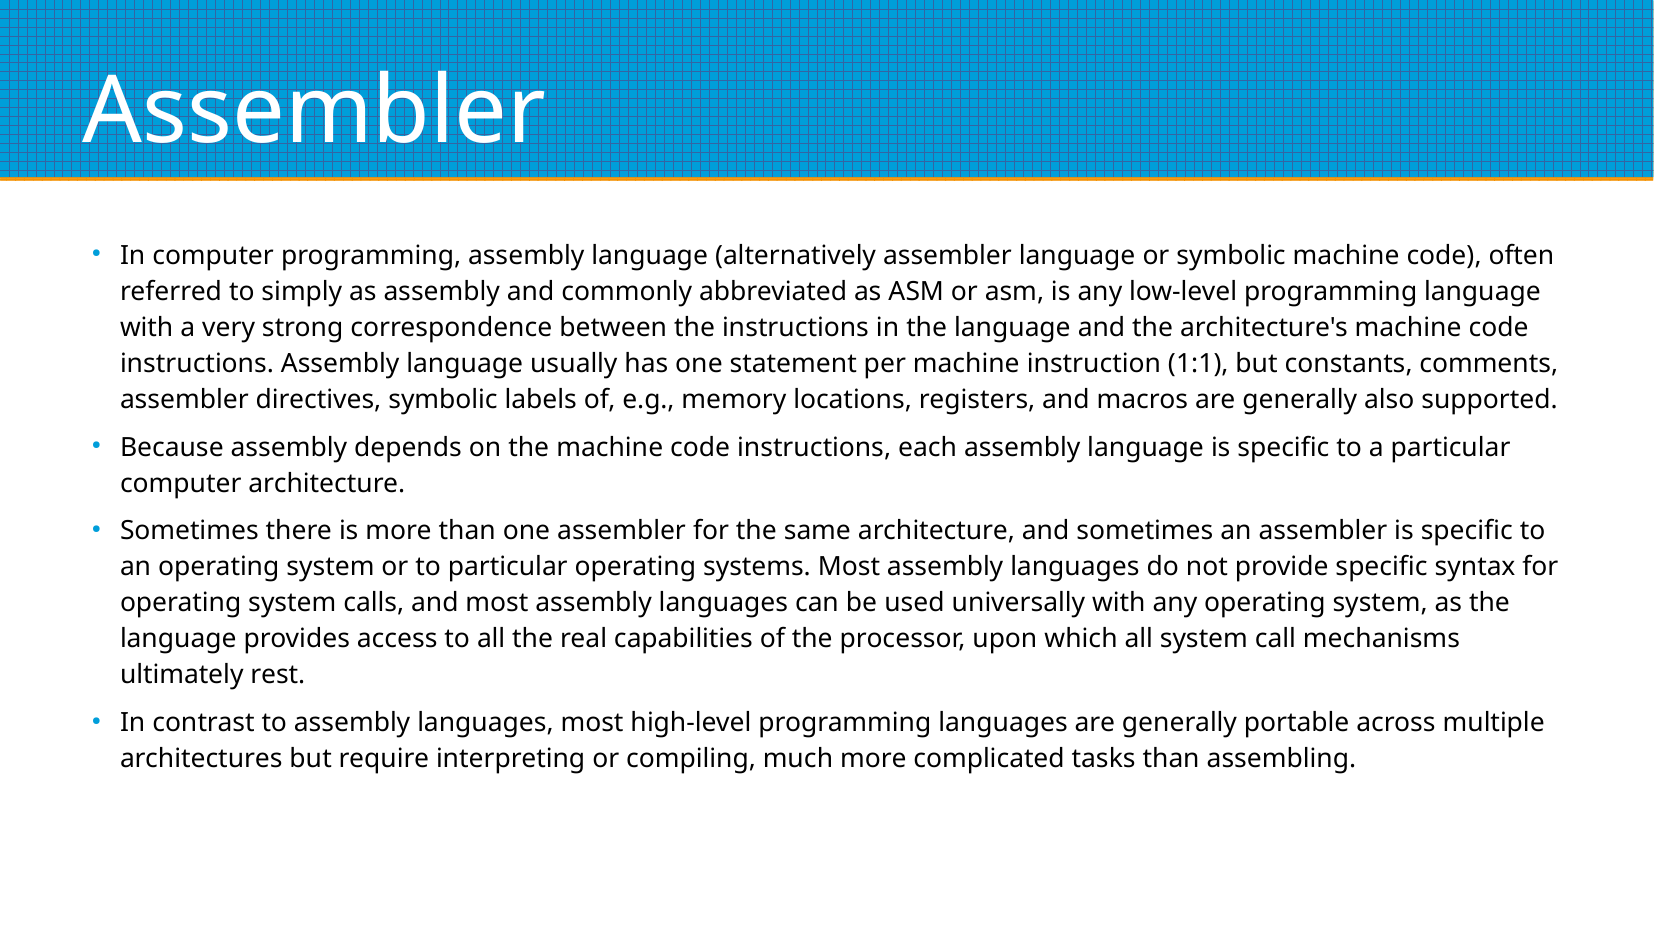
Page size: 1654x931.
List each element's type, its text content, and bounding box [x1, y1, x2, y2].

list In computer programming, assembly language (alternatively assembler language or symbolic machine code), often referred to simply as assembly and commonly abbreviated as ASM or asm, is any low-level programming language with a very strong correspondence between the instructions in the language and the architecture's machine code instructions. Assembly language usually has one statement per machine instruction (1:1), but constants, comments, assembler directives, symbolic labels of, e.g., memory locations, registers, and macros are generally also supported. Because assembly depends on the machine code instructions, each assembly language is specific to a particular computer architecture. Sometimes there is more than one assembler for the same architecture, and sometimes an assembler is specific to an operating system or to particular operating systems. Most assembly languages do not provide specific syntax for operating system calls, and most assembly languages can be used universally with any operating system, as the language provides access to all the real capabilities of the processor, upon which all system call mechanisms ultimately rest. In contrast to assembly languages, most high-level programming languages are generally portable across multiple architectures but require interpreting or compiling, much more complicated tasks than assembling. [82, 236, 1563, 811]
title Assembler [82, 14, 1571, 171]
